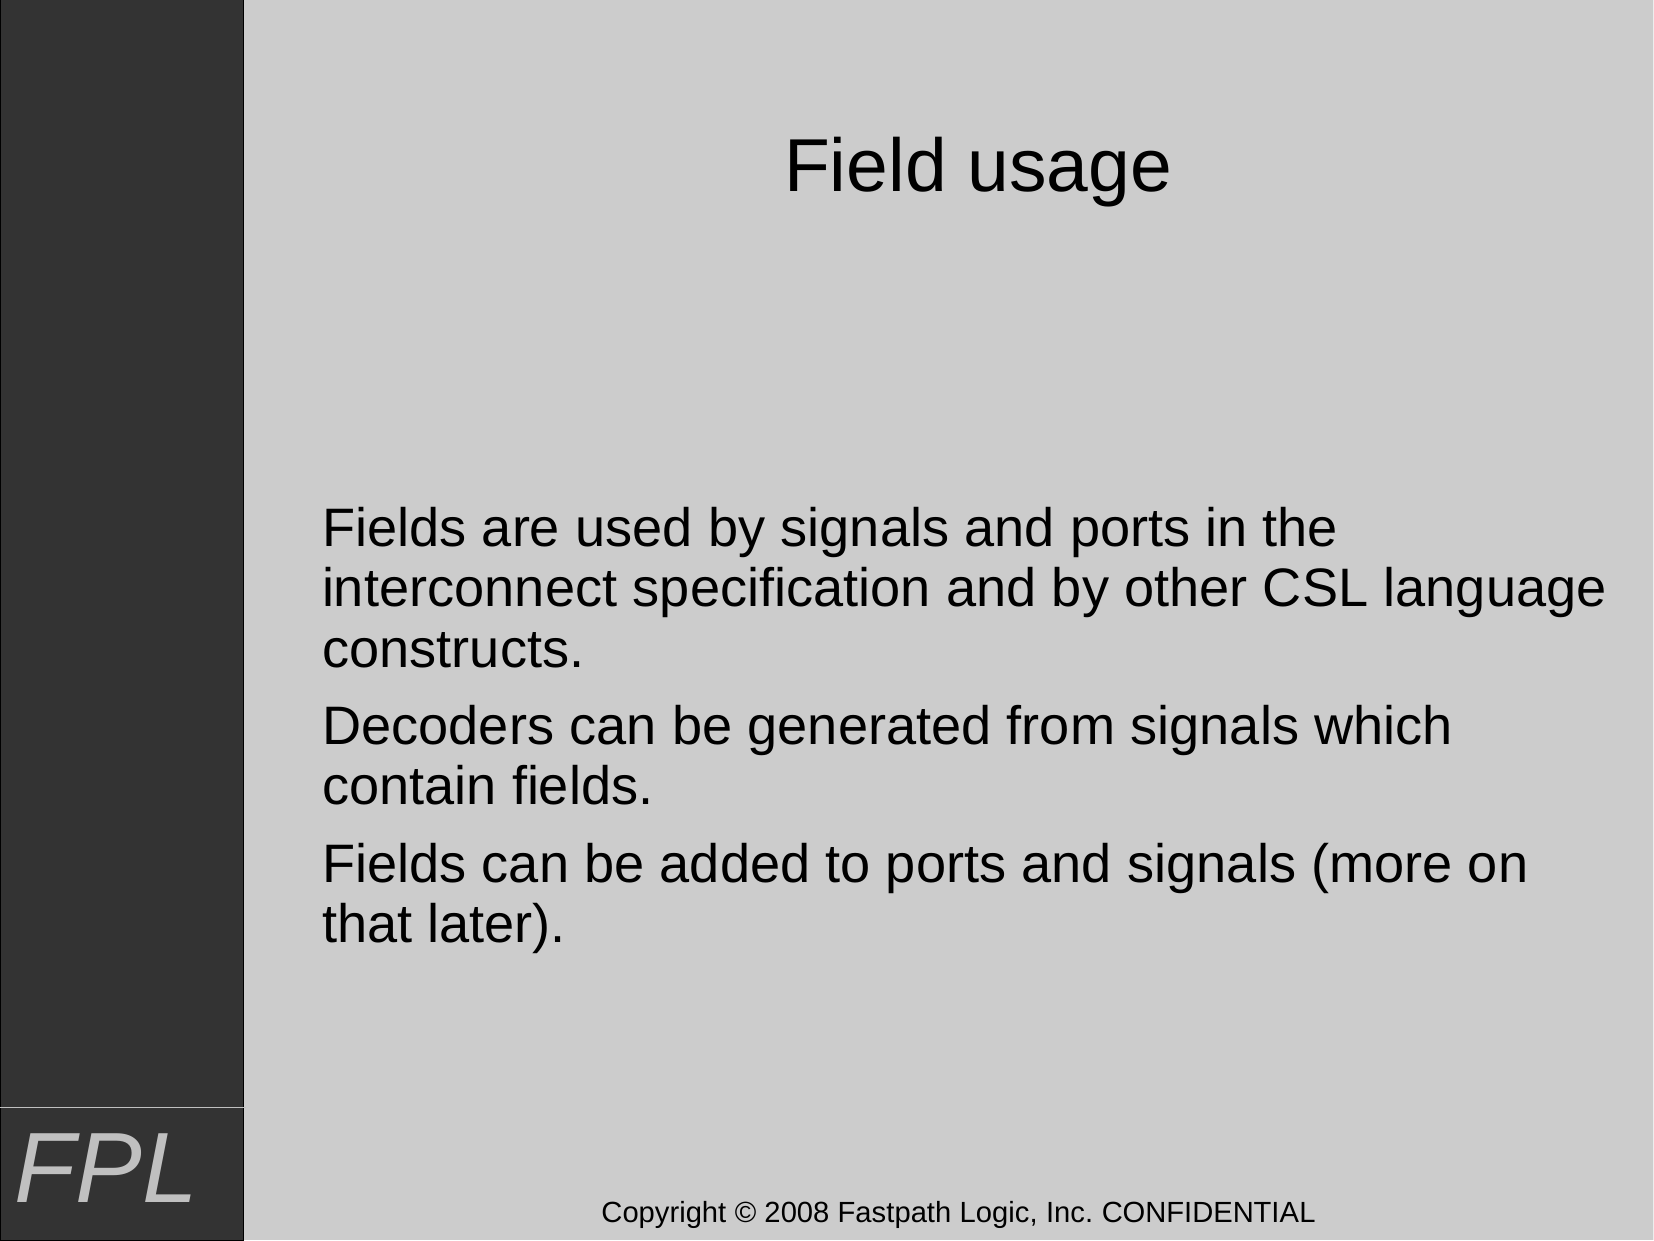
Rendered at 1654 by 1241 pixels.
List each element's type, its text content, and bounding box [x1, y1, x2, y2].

subtitle Fields are used by signals and ports in the interconnect specification and by other CSL language constructs. Decoders can be generated from signals which contain fields. Fields can be added to ports and signals (more on that later). [322, 272, 1634, 1179]
title Field usage [426, 57, 1529, 272]
